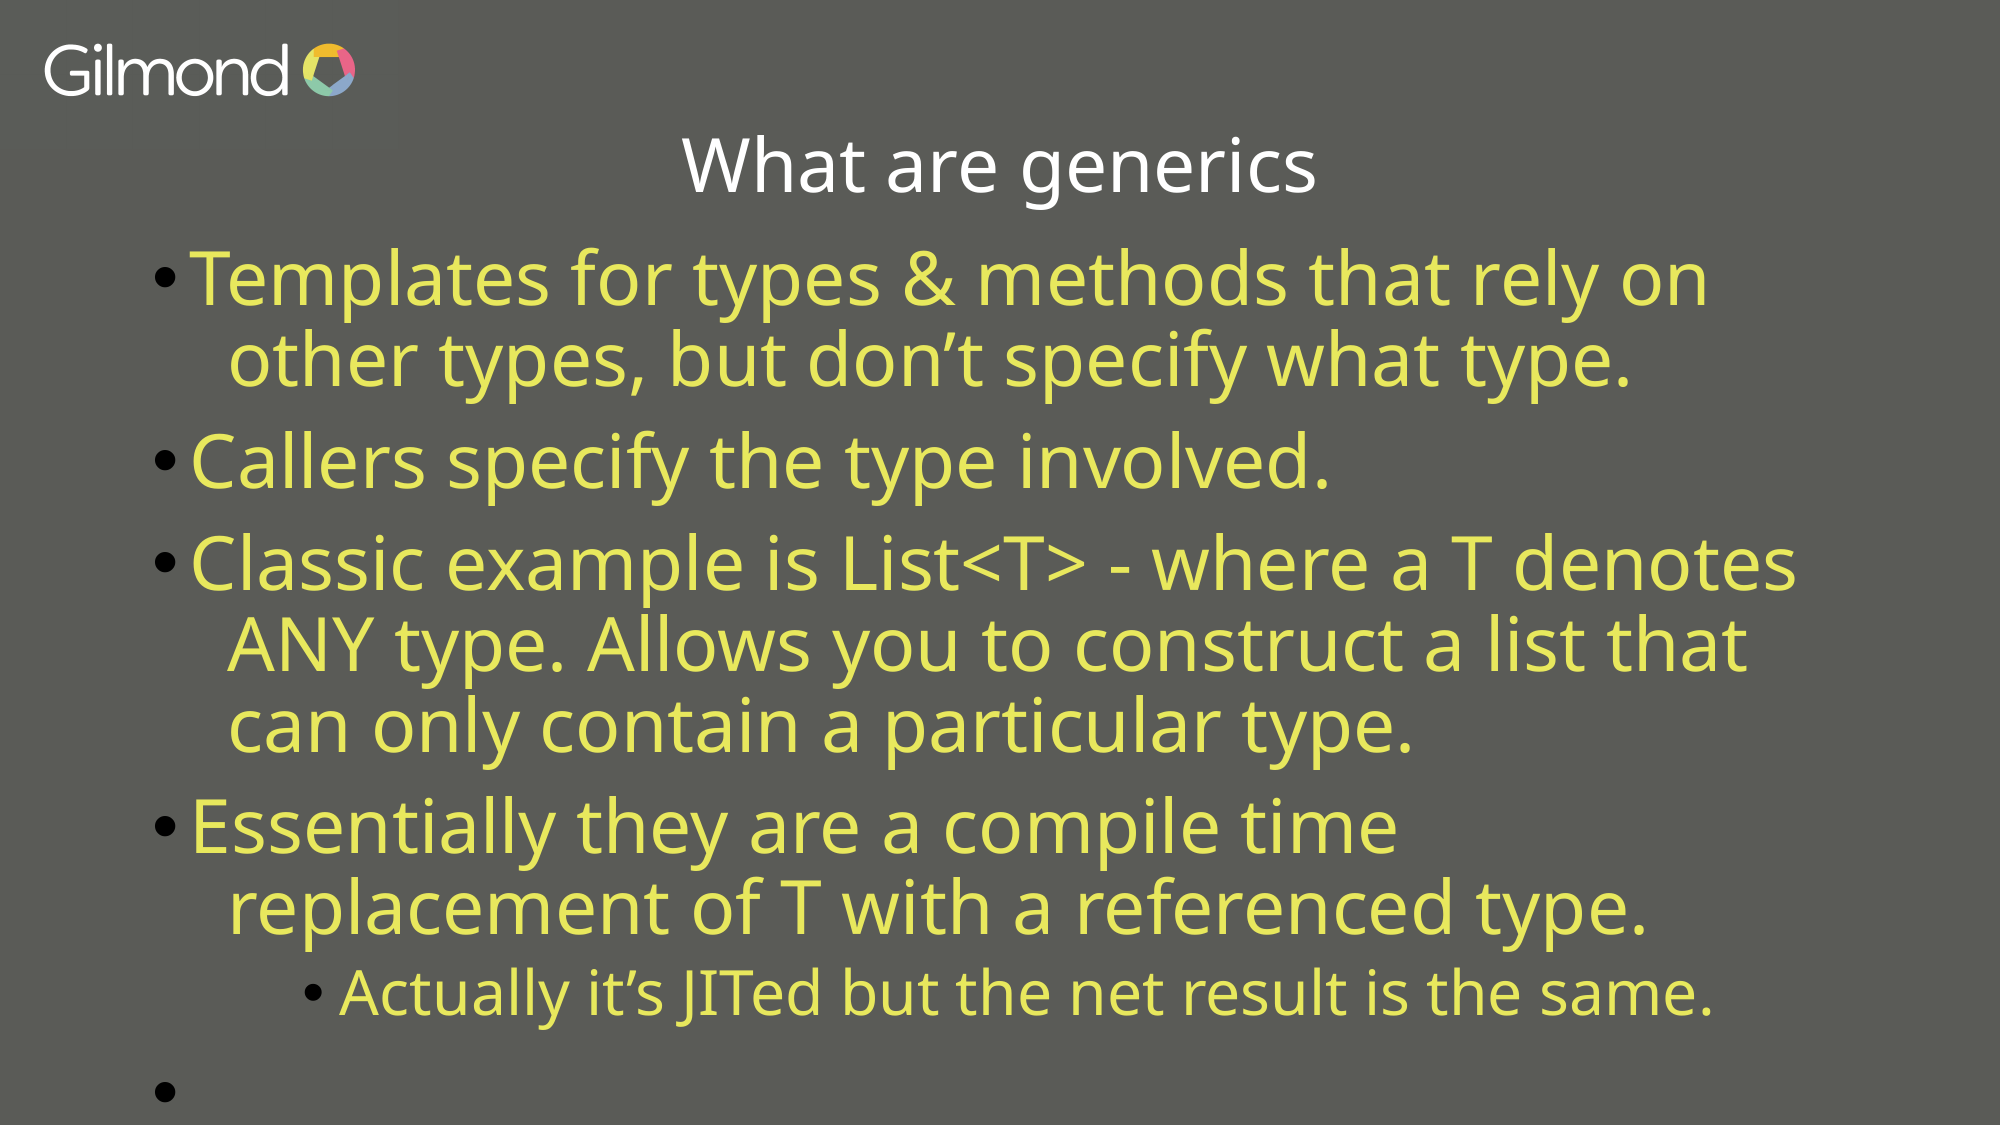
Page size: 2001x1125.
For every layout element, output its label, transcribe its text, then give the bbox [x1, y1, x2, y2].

list Templates for types & methods that rely on other types, but don’t specify what type. Callers specify the type involved. Classic example is List<T> - where a T denotes ANY type. Allows you to construct a list that can only contain a particular type. Essentially they are a compile time replacement of T with a referenced type. Actually it’s JITed but the net result is the same. [137, 233, 1863, 1053]
title What are generics [137, 59, 1863, 233]
picture [0, 0, 399, 149]
